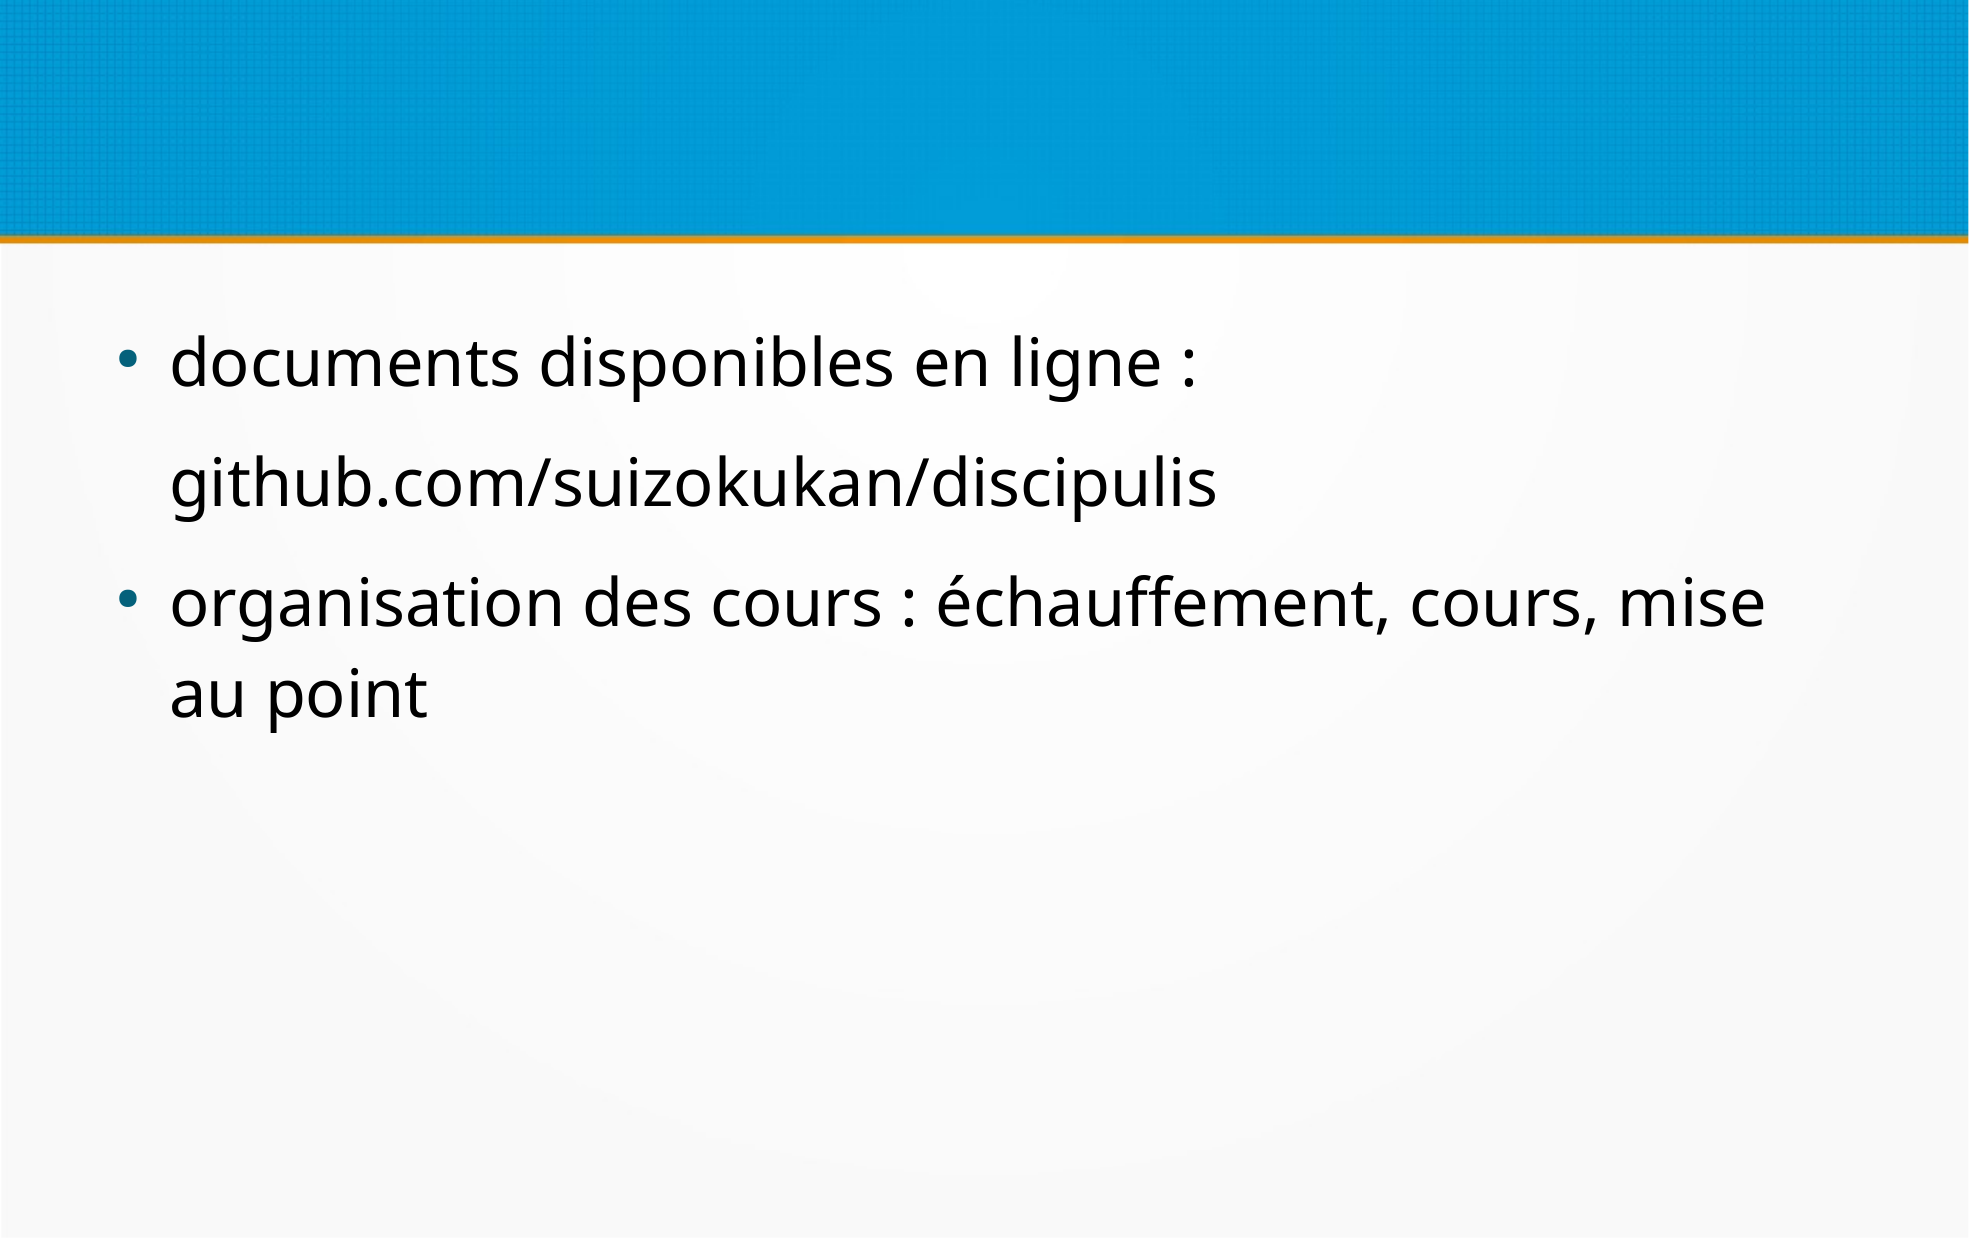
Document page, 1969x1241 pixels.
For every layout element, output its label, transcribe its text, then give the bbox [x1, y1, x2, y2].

picture [0, 233, 1969, 1241]
list documents disponibles en ligne : github.com/suizokukan/discipulis organisation des cours : échauffement, cours, mise au point [98, 315, 1861, 1081]
